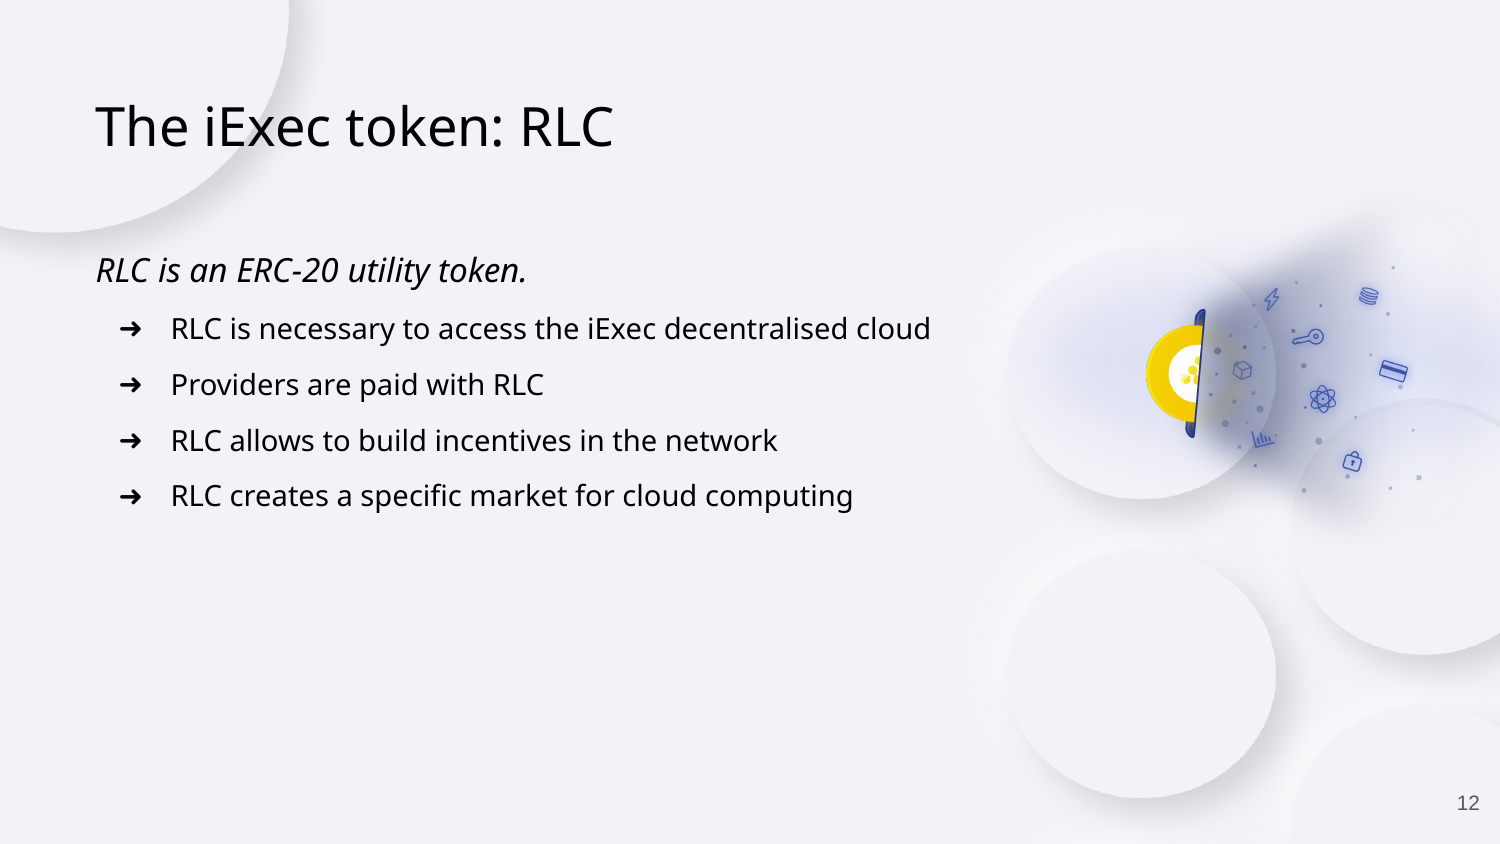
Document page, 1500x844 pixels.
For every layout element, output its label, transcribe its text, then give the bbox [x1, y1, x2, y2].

text_box The iExec token: RLC [80, 77, 1469, 171]
text_box RLC is an ERC-20 utility token. RLC is necessary to access the iExec decentralised cloud Providers are paid with RLC RLC allows to build incentives in the network RLC creates a specific market for cloud computing [80, 234, 1031, 795]
picture [0, 0, 1500, 844]
text_box <numéro> [1415, 769, 1495, 834]
